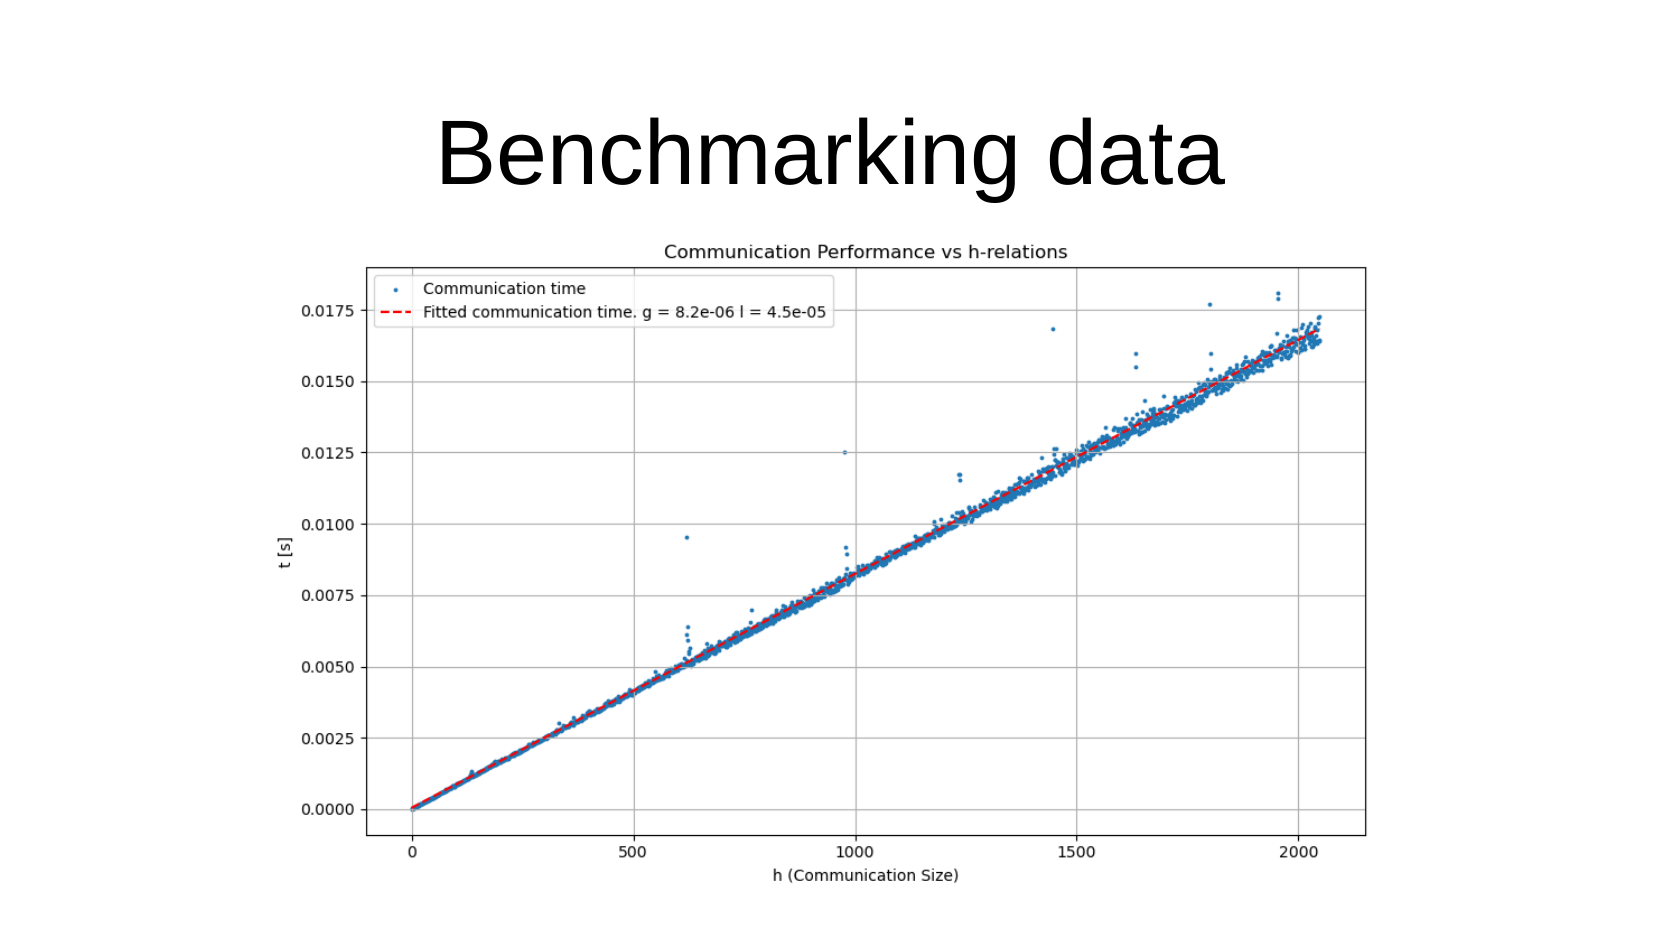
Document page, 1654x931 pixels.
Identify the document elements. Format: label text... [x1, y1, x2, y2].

picture [262, 228, 1382, 901]
title Benchmarking data [86, 75, 1576, 231]
